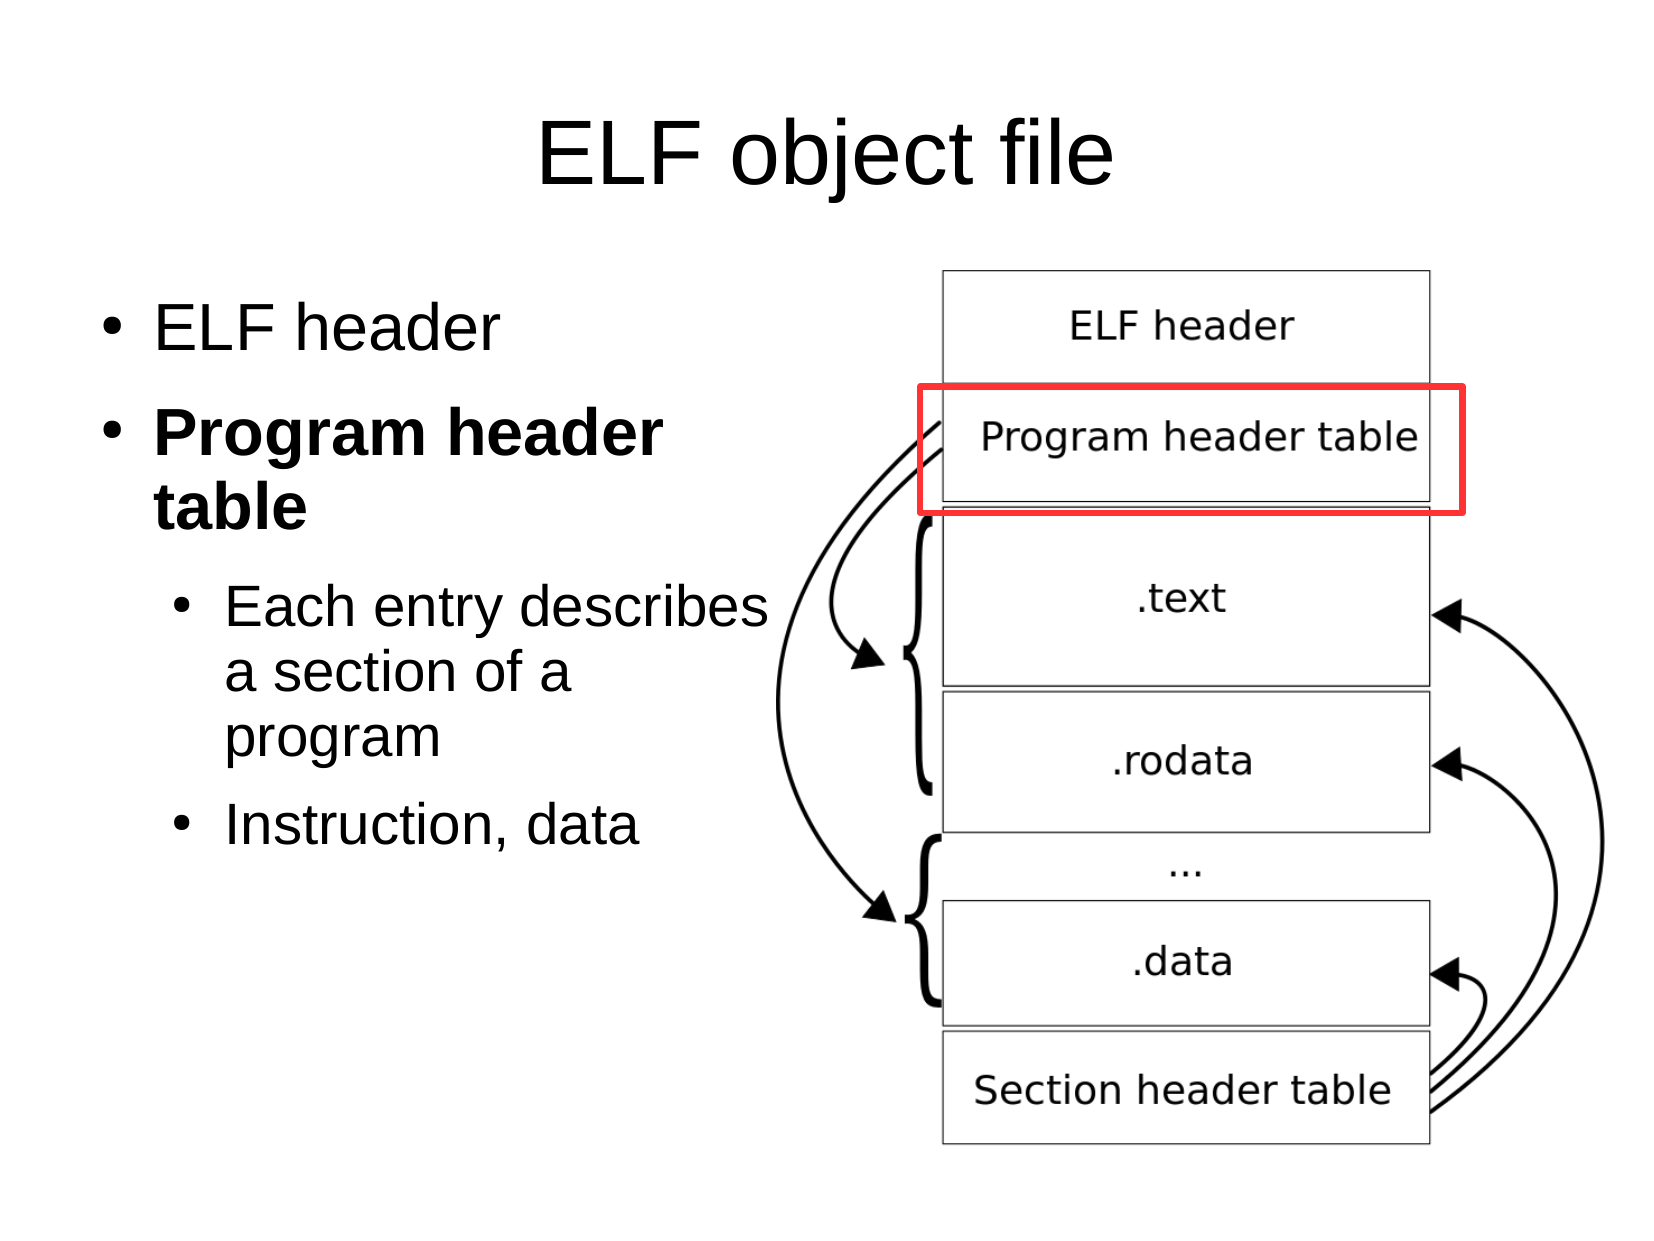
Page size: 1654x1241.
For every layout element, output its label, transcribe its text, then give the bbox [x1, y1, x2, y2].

picture [776, 250, 1605, 1169]
list ELF header Program header table Each entry describes a section of a program Instruction, data [82, 290, 776, 1010]
title ELF object file [82, 49, 1571, 257]
